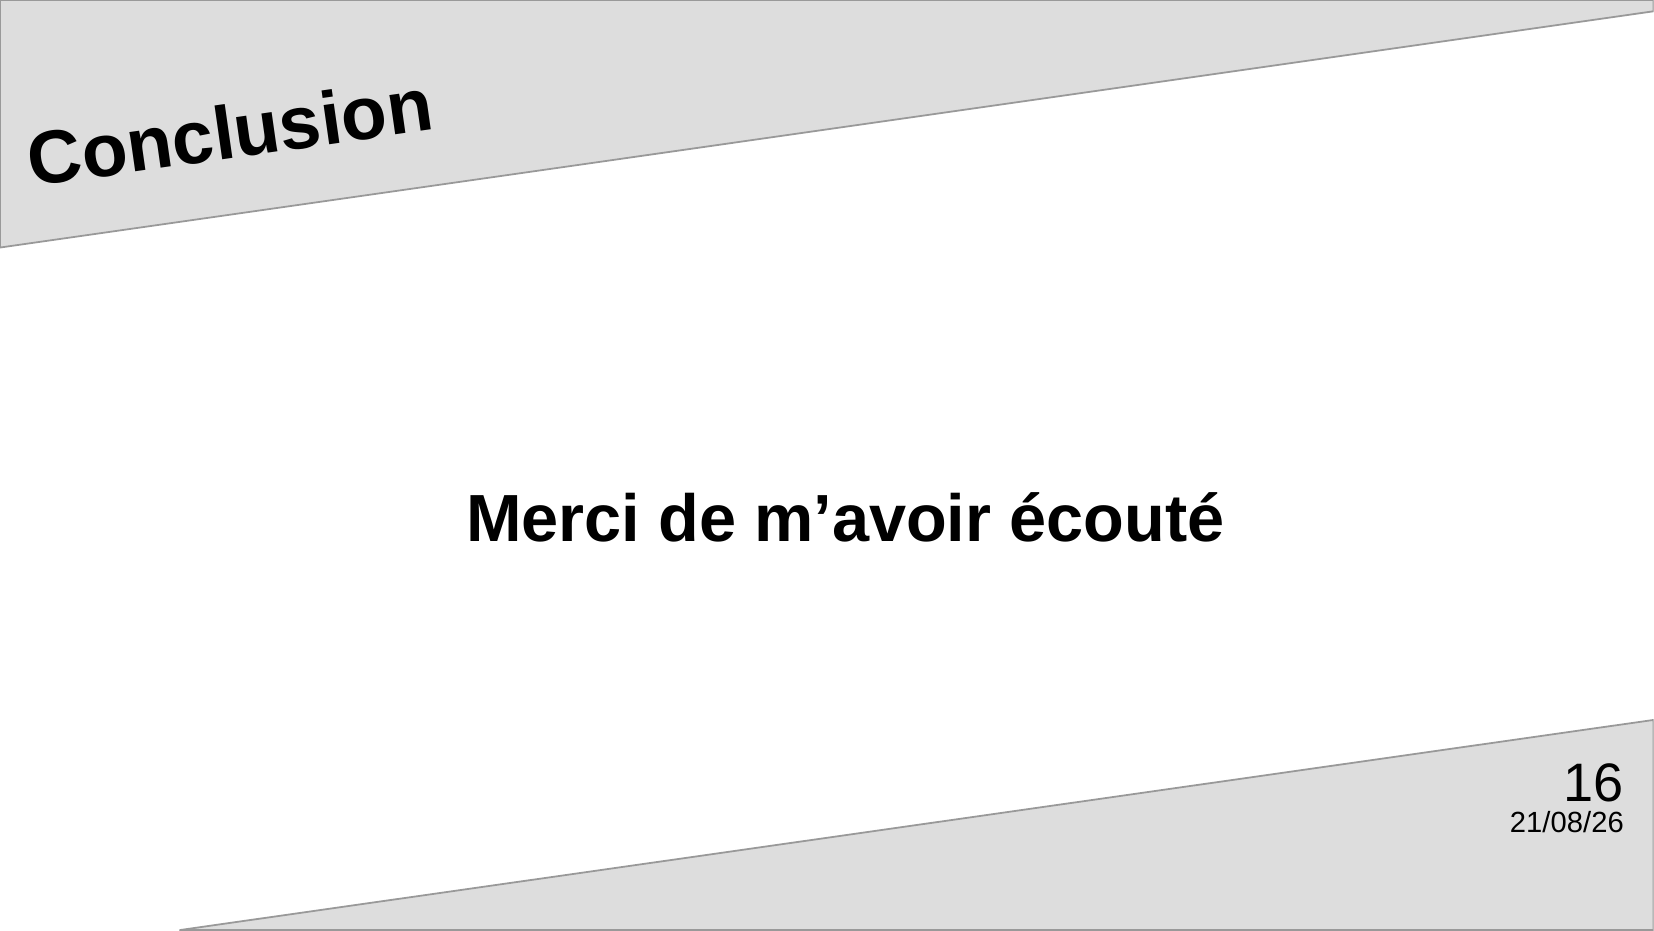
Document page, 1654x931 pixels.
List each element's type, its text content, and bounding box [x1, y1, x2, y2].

list Merci de m’avoir écouté [82, 248, 1538, 789]
title Conclusion [16, 0, 1501, 239]
